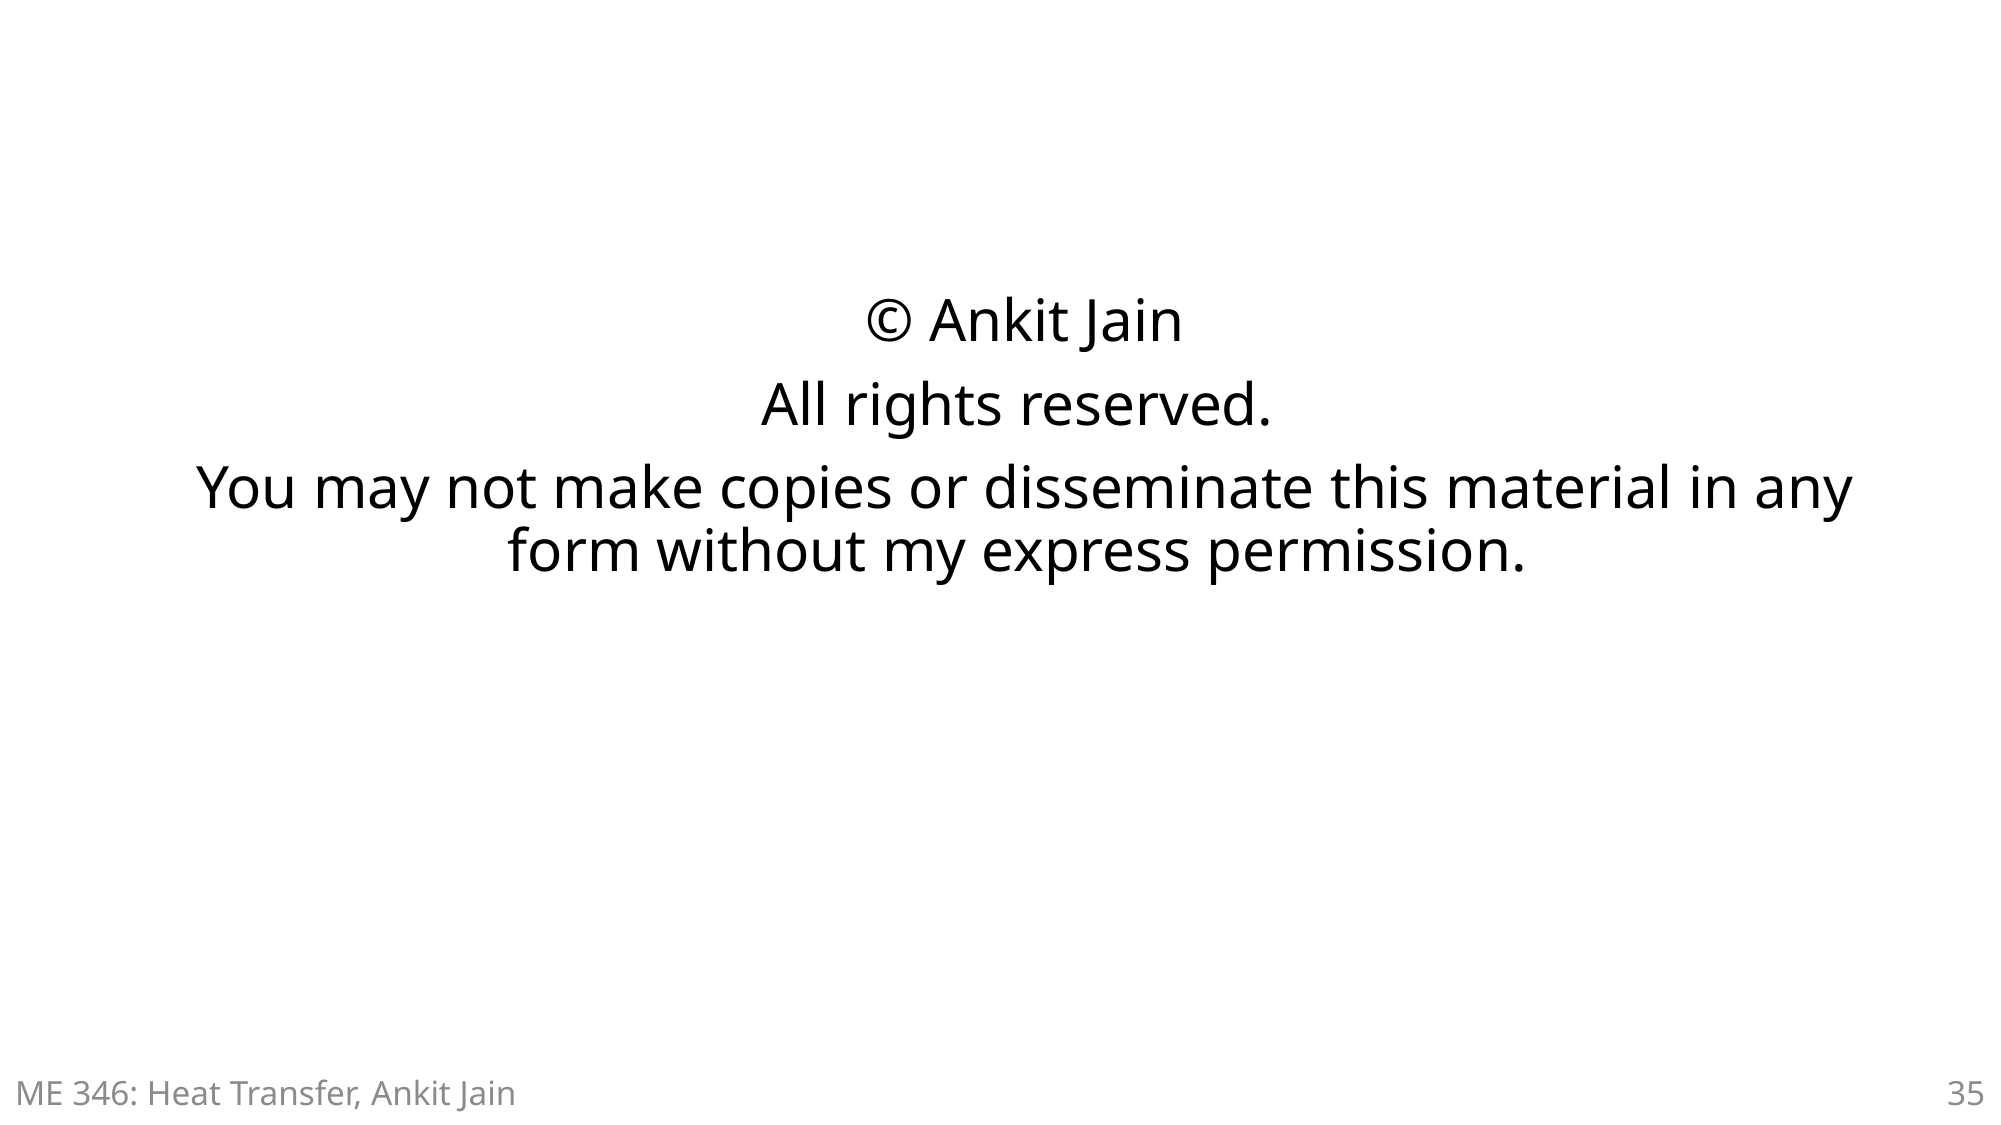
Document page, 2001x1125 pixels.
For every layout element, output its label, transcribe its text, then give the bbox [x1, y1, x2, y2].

text_box © Ankit Jain All rights reserved. You may not make copies or disseminate this material in any form without my express permission. [162, 283, 1888, 1039]
